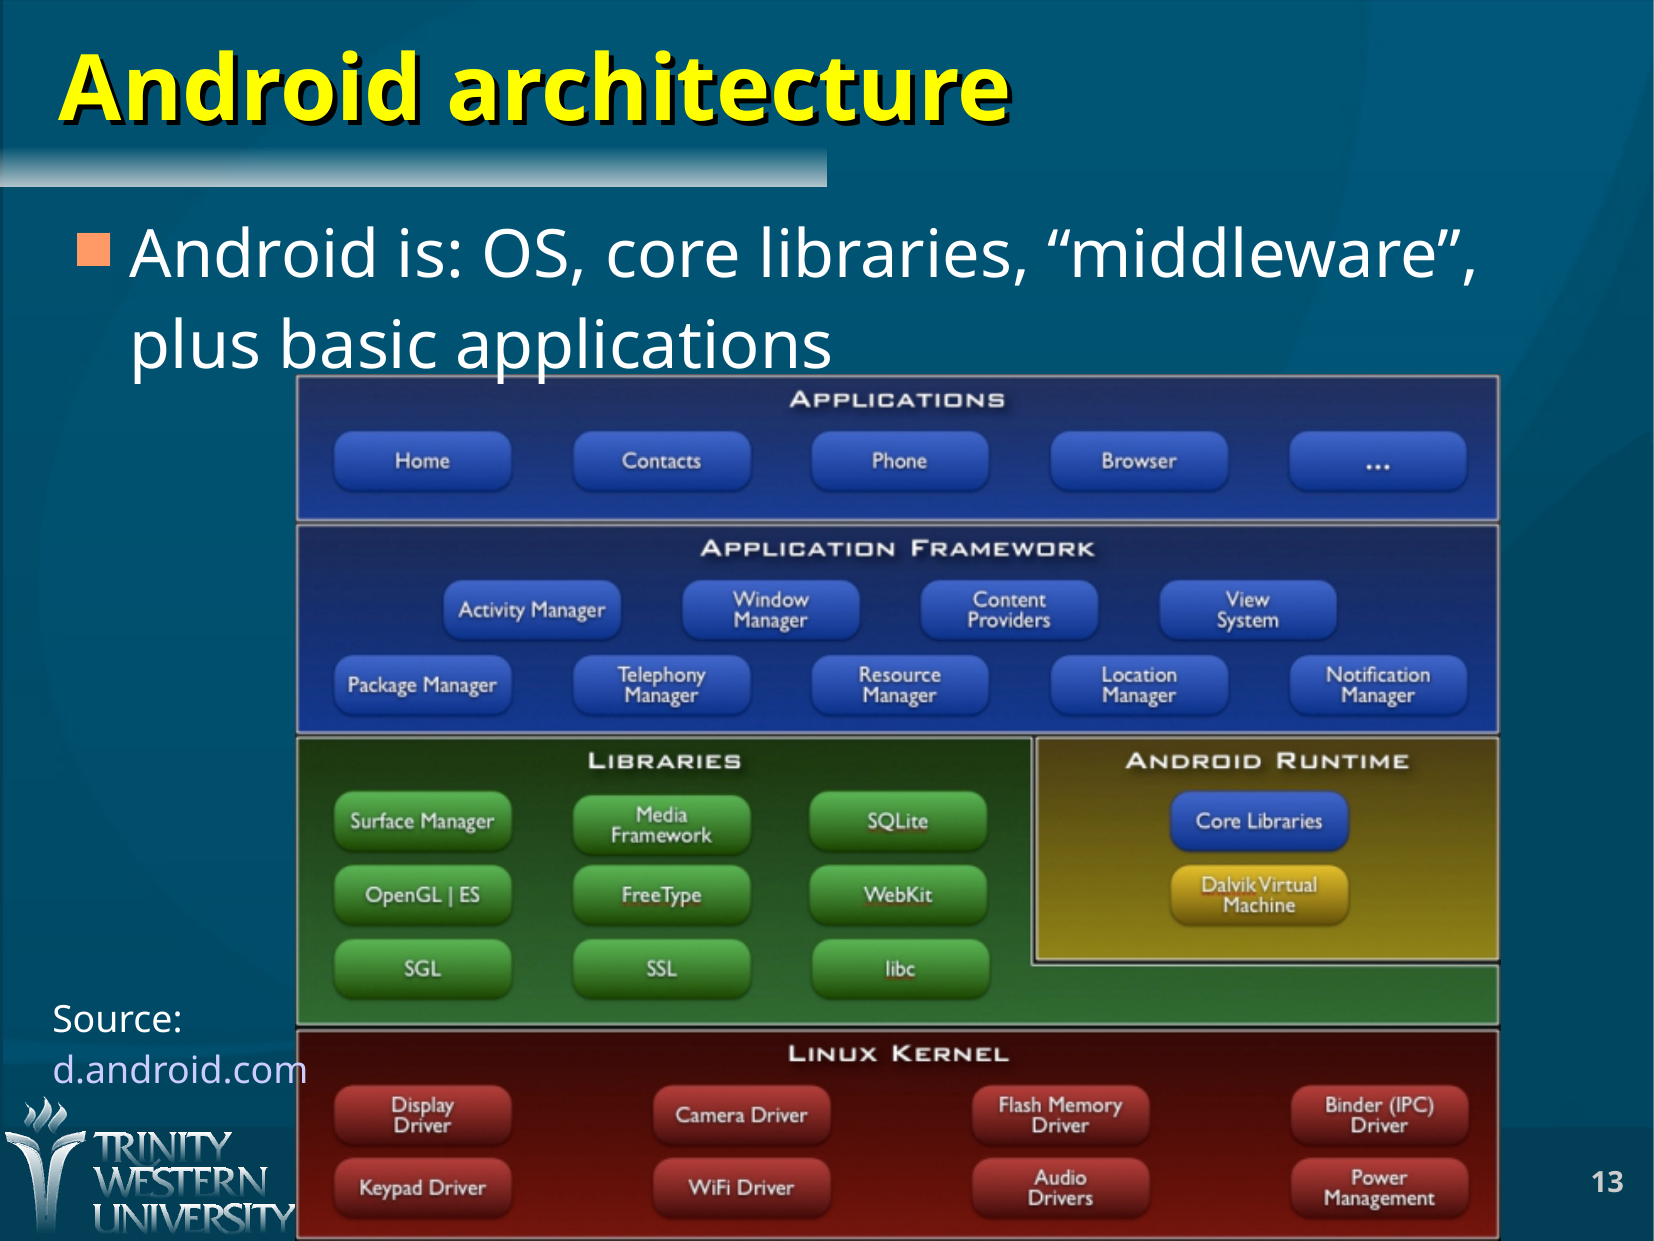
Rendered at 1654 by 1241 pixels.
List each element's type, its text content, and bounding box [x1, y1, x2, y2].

picture [38, 1227, 54, 1232]
text_box Source: d.android.com [37, 985, 339, 1088]
picture [295, 1026, 1500, 1241]
title Android architecture [59, 19, 1595, 148]
list Android is: OS, core libraries, “middleware”, plus basic applications [59, 206, 1625, 1026]
text_box Source: d.android.com [0, 154, 827, 158]
